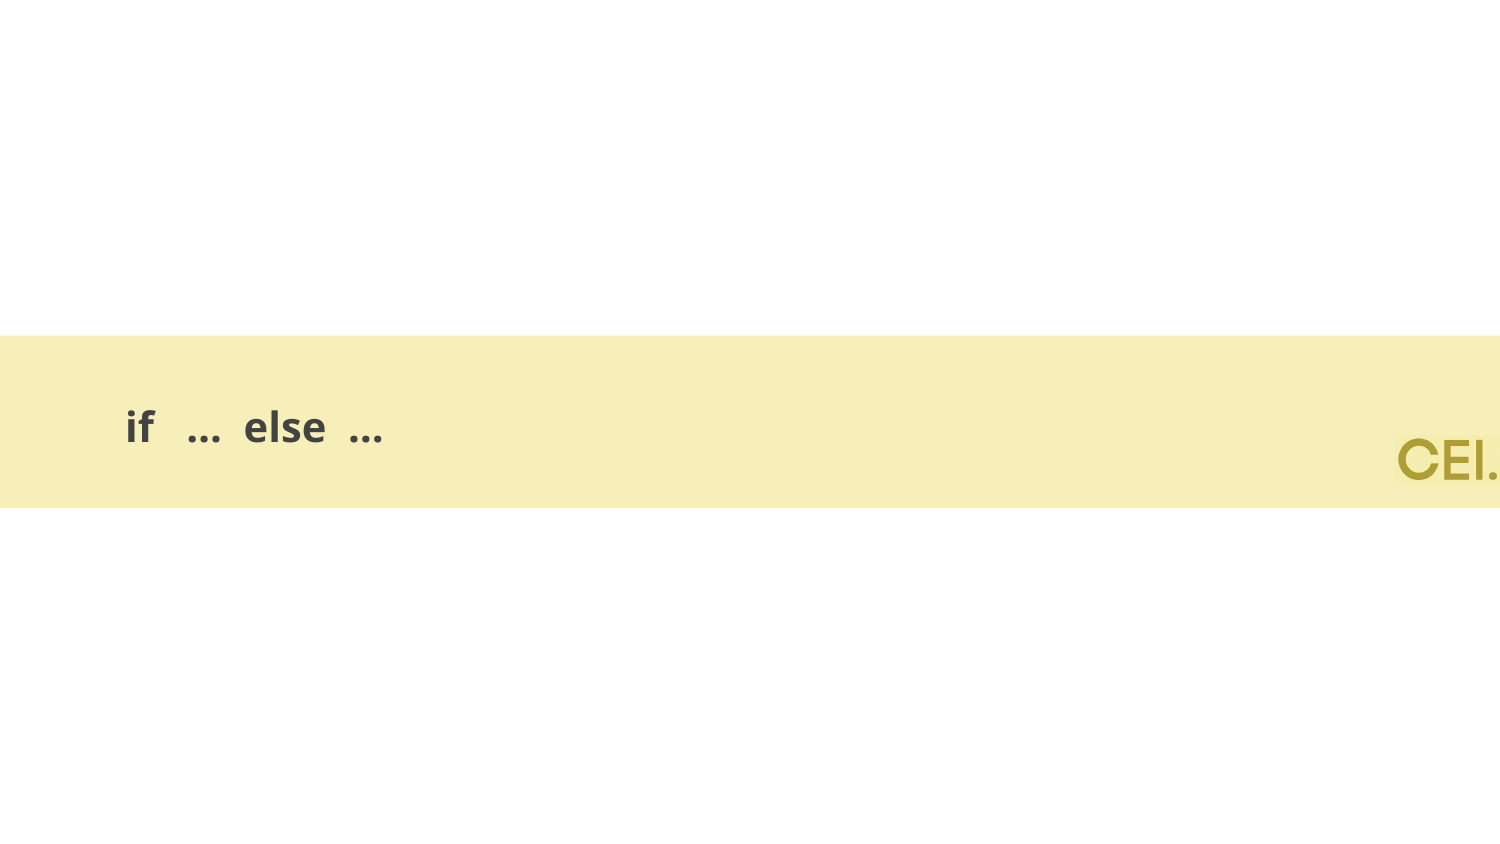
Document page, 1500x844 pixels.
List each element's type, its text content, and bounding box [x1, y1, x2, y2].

text_box [0, 335, 1500, 509]
text_box if … else … [99, 386, 1048, 458]
picture [1395, 435, 1500, 483]
